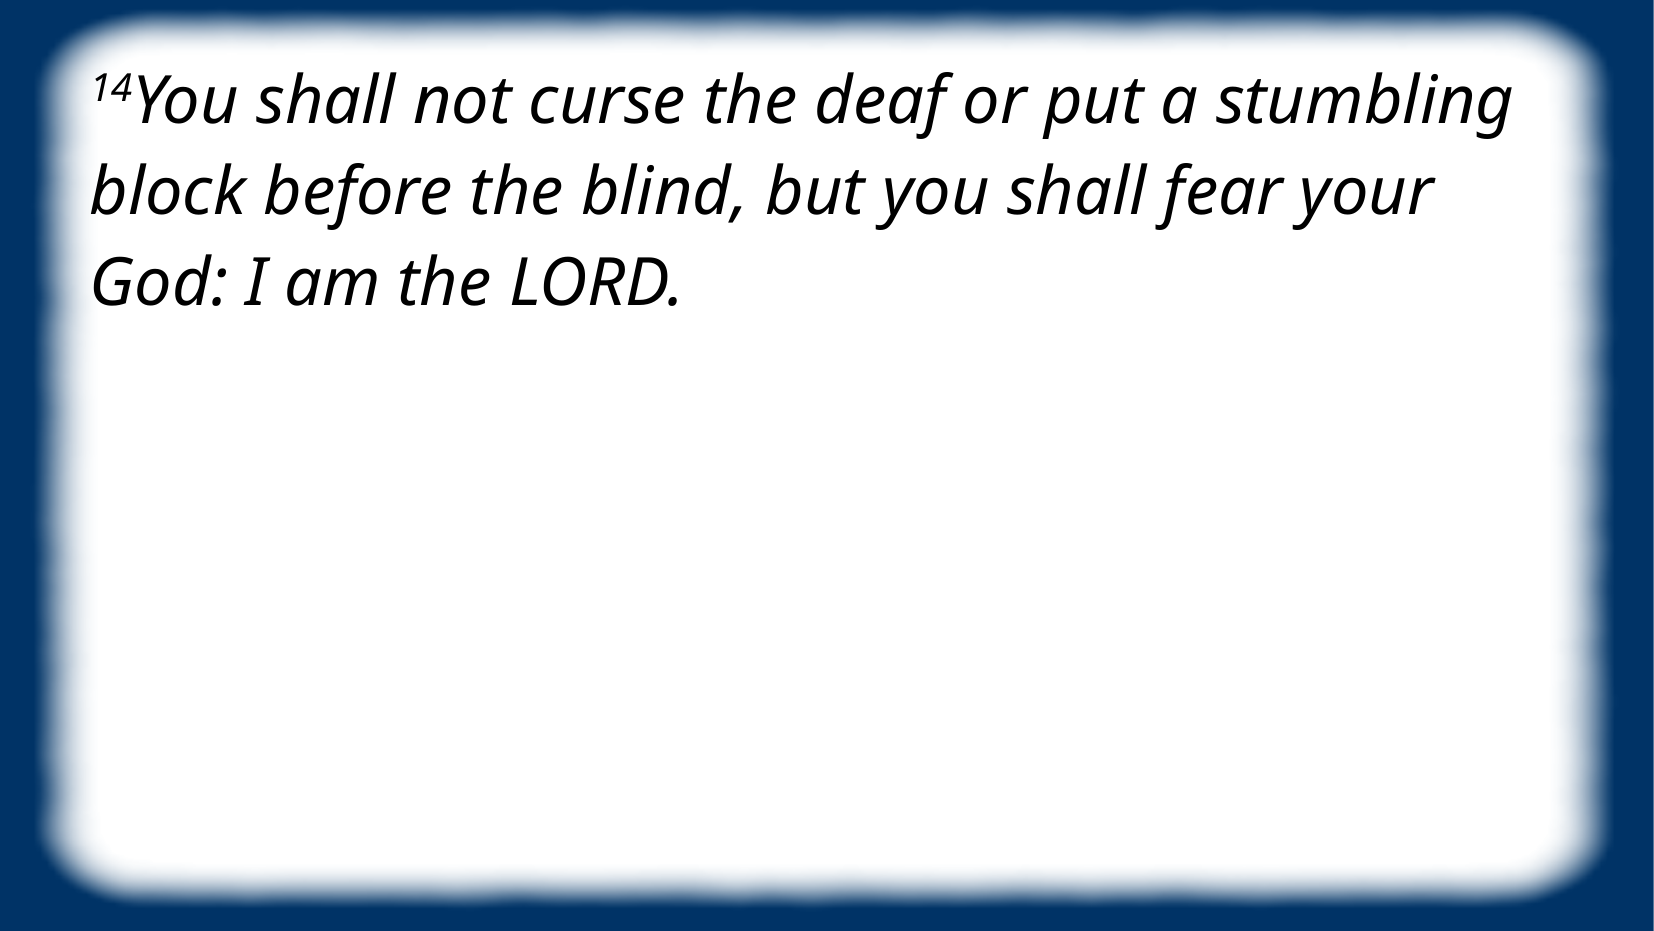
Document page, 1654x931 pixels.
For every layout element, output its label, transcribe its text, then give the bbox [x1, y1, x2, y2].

picture [0, 0, 1654, 931]
text_box 14You shall not curse the deaf or put a stumbling block before the blind, but you shall fear your God: I am the LORD. [75, 45, 1561, 327]
